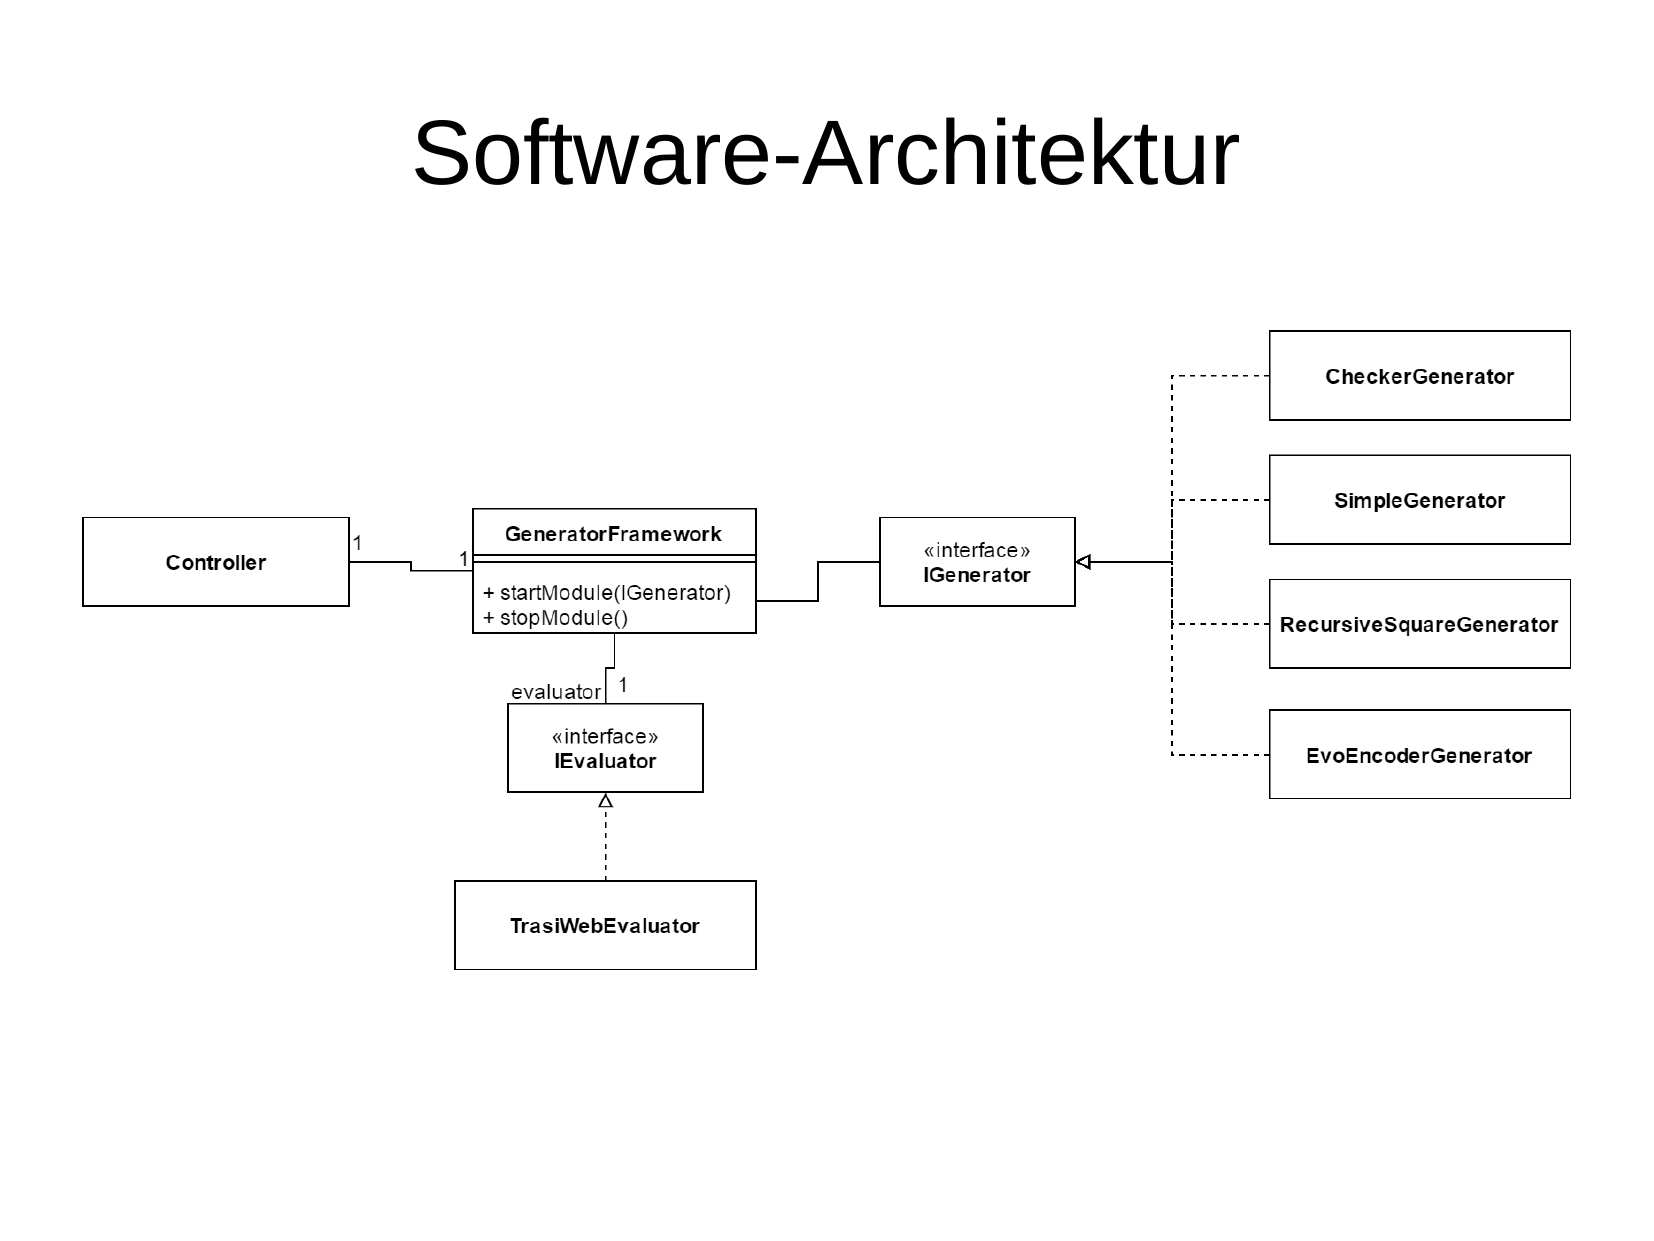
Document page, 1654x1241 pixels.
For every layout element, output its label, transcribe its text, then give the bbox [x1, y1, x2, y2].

title Software-Architektur [82, 49, 1571, 257]
picture [82, 330, 1571, 970]
